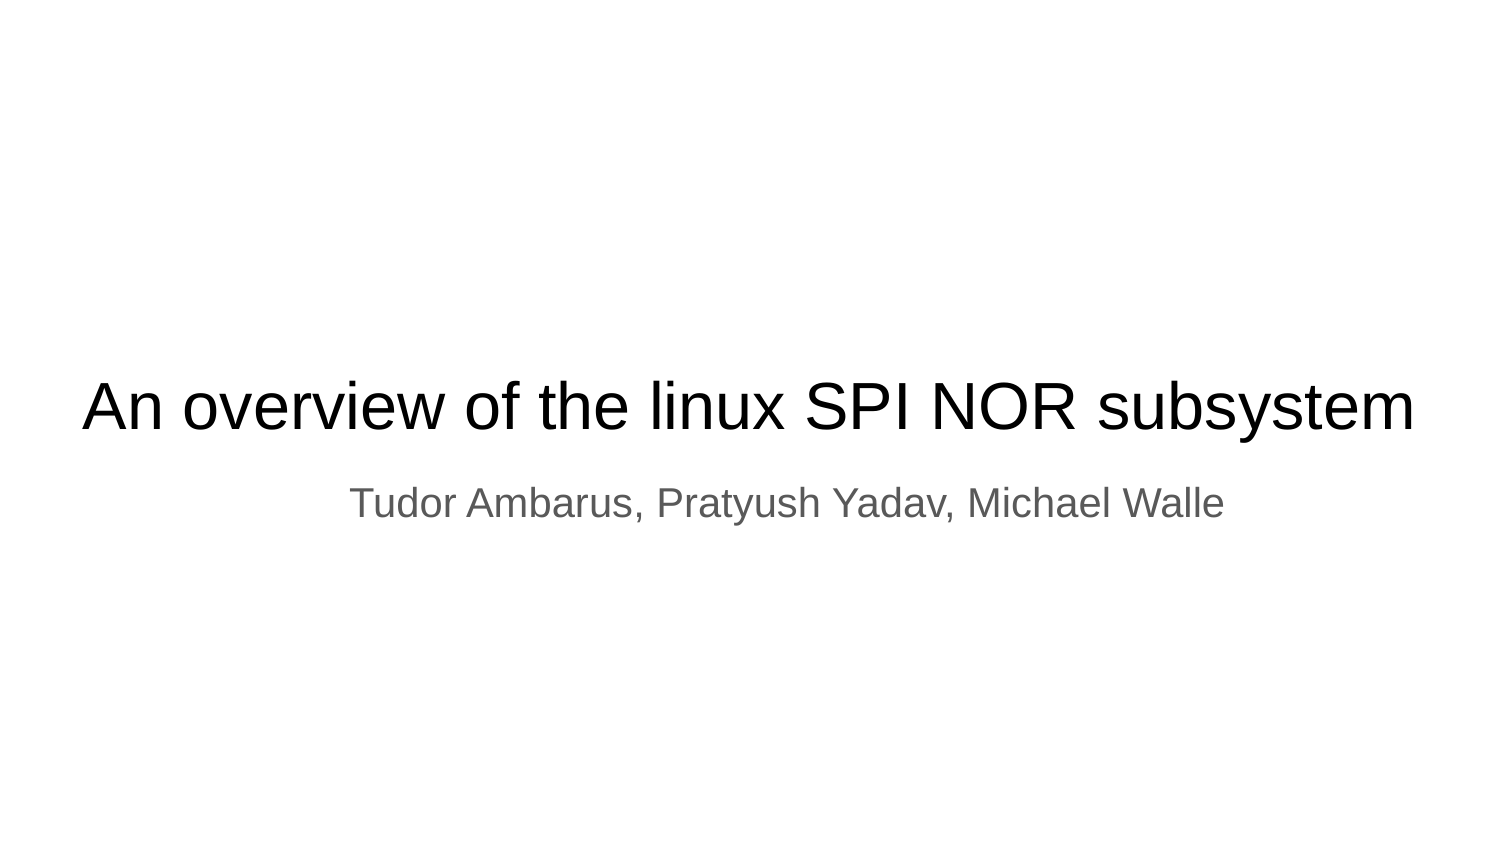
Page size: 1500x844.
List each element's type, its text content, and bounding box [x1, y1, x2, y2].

subtitle Tudor Ambarus, Pratyush Yadav, Michael Walle [51, 464, 1449, 595]
title An overview of the linux SPI NOR subsystem [51, 122, 1449, 459]
